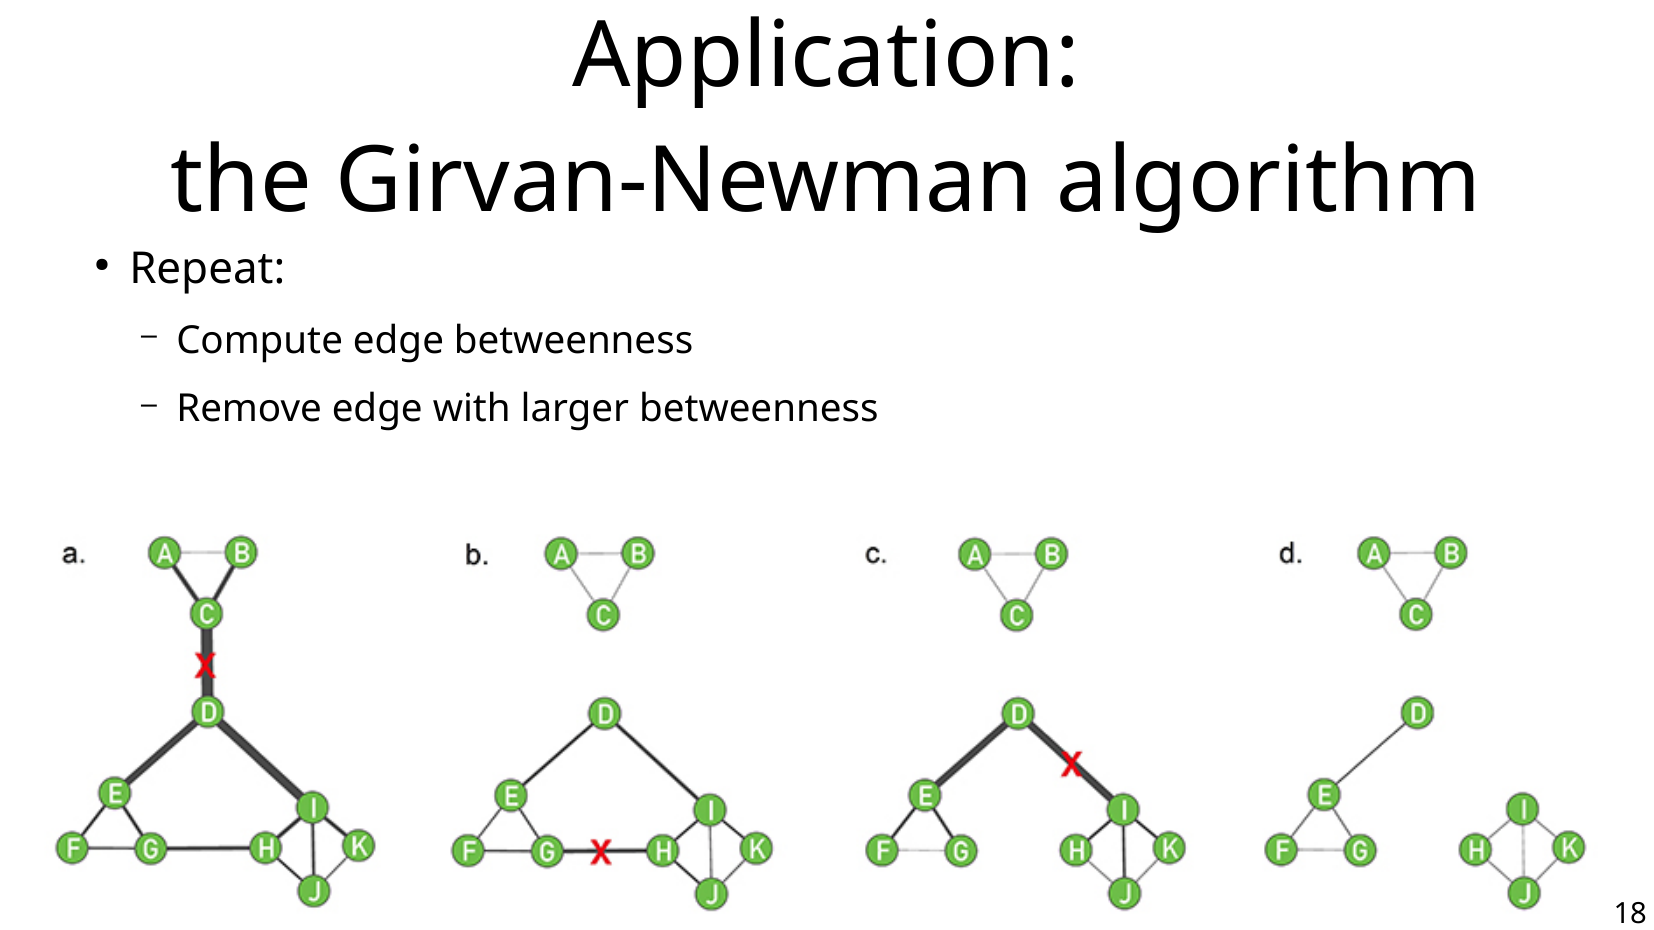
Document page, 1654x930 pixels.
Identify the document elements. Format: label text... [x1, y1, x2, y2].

list Repeat: Compute edge betweenness Remove edge with larger betweenness [82, 236, 1571, 436]
picture [31, 507, 1606, 930]
title Application: the Girvan-Newman algorithm [82, 1, 1571, 225]
